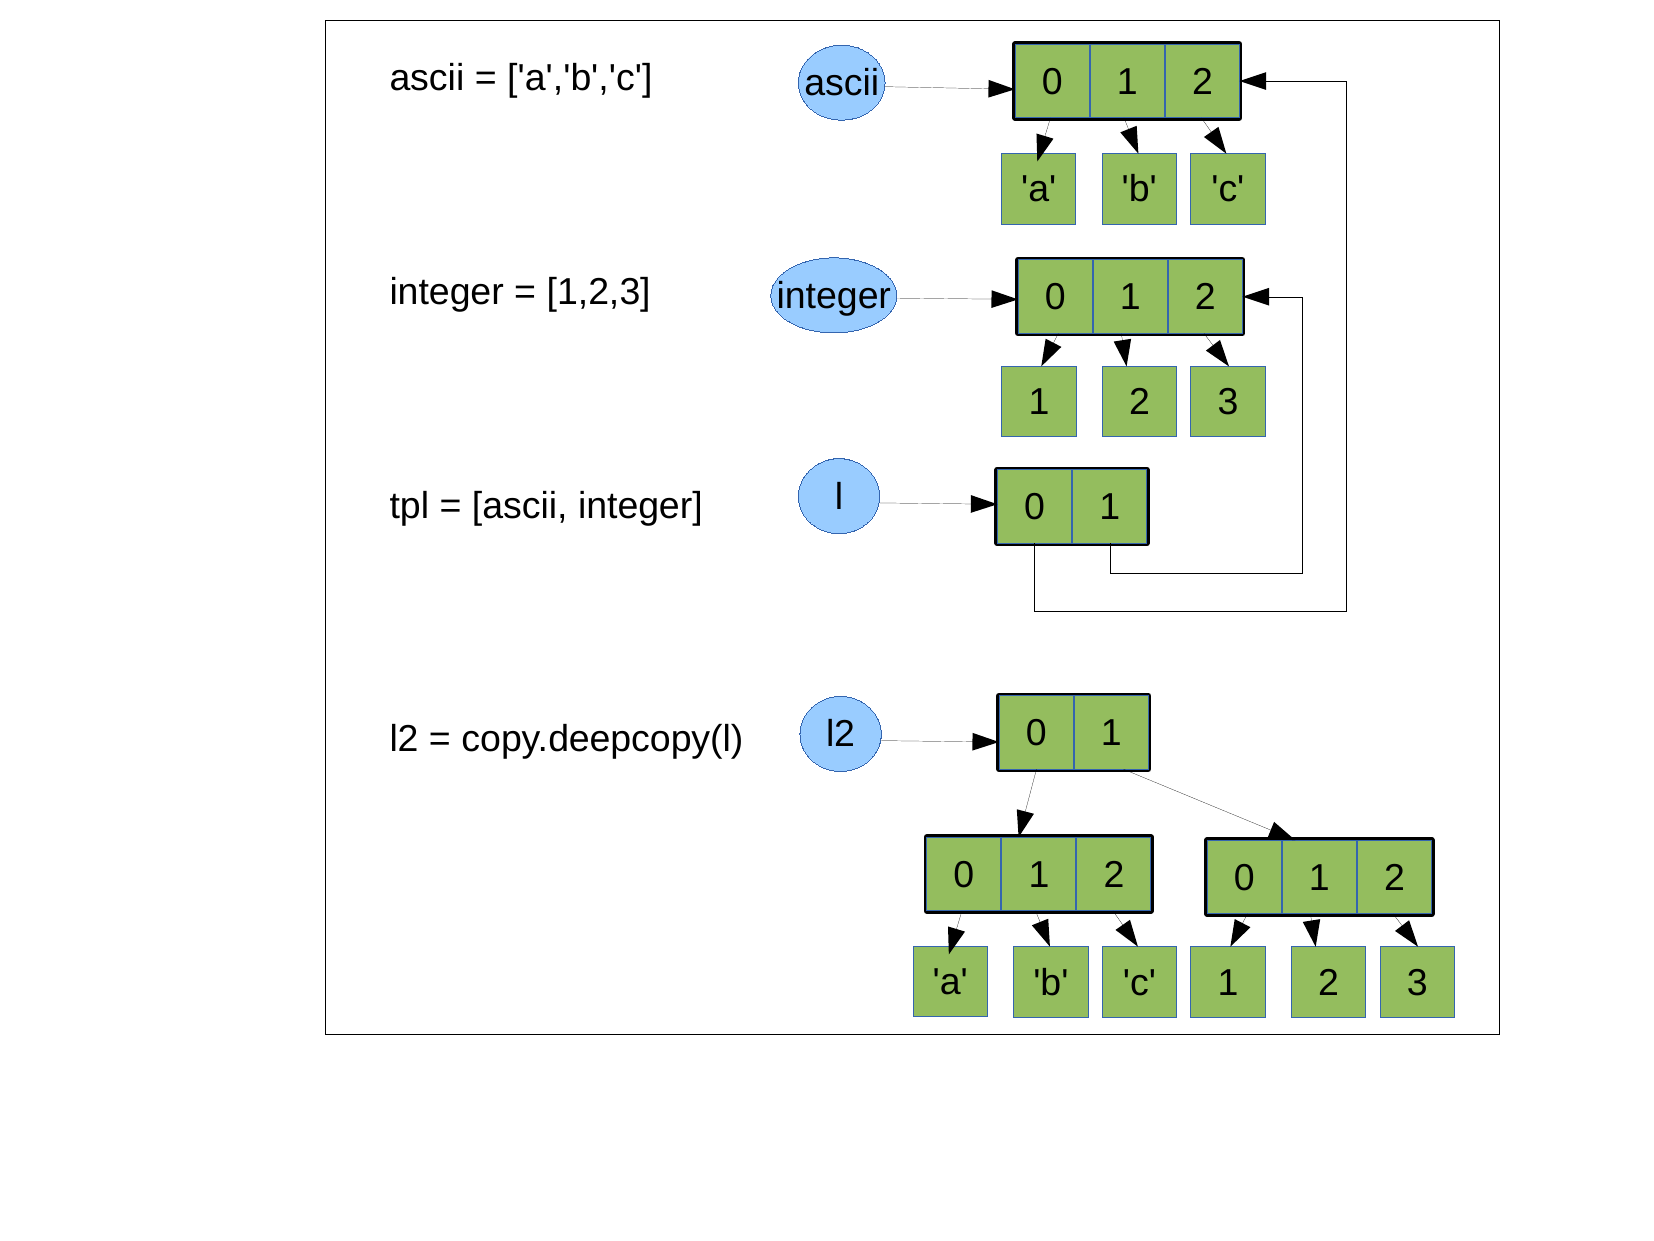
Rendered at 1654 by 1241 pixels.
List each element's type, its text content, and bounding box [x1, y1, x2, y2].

text_box 'c' [1102, 946, 1177, 1018]
text_box ascii [798, 45, 886, 121]
text_box 1 [1093, 259, 1168, 334]
text_box 0 [1207, 840, 1282, 914]
text_box 2 [1168, 259, 1243, 334]
text_box 1 [1001, 837, 1076, 911]
text_box l2 = copy.deepcopy(l) [364, 709, 759, 767]
text_box integer = [1,2,3] [364, 262, 667, 320]
text_box 2 [1165, 44, 1240, 118]
text_box tpl = [ascii, integer] [364, 476, 719, 534]
text_box 'a' [913, 946, 988, 1017]
text_box l [798, 458, 880, 534]
text_box 2 [1357, 840, 1432, 914]
text_box ascii = ['a','b','c'] [364, 49, 669, 140]
text_box 1 [1282, 840, 1357, 914]
text_box 0 [926, 837, 1001, 911]
text_box 'b' [1102, 153, 1177, 225]
text_box 1 [1001, 366, 1077, 437]
text_box 3 [1380, 946, 1455, 1018]
text_box 1 [1072, 469, 1147, 544]
text_box 1 [1074, 695, 1149, 770]
text_box 0 [999, 695, 1074, 770]
text_box 3 [1190, 366, 1266, 437]
text_box 'a' [1001, 153, 1076, 225]
text_box 0 [1015, 44, 1090, 118]
text_box 0 [1018, 259, 1093, 334]
text_box [325, 20, 1500, 1035]
text_box 1 [1190, 946, 1266, 1018]
text_box integer [770, 257, 897, 333]
text_box l2 [799, 696, 882, 772]
text_box 2 [1291, 946, 1366, 1018]
text_box 2 [1076, 837, 1151, 911]
text_box 1 [1090, 44, 1165, 118]
text_box 'c' [1190, 153, 1266, 225]
text_box 'b' [1013, 946, 1089, 1018]
text_box 2 [1102, 366, 1177, 437]
text_box 0 [997, 469, 1072, 544]
